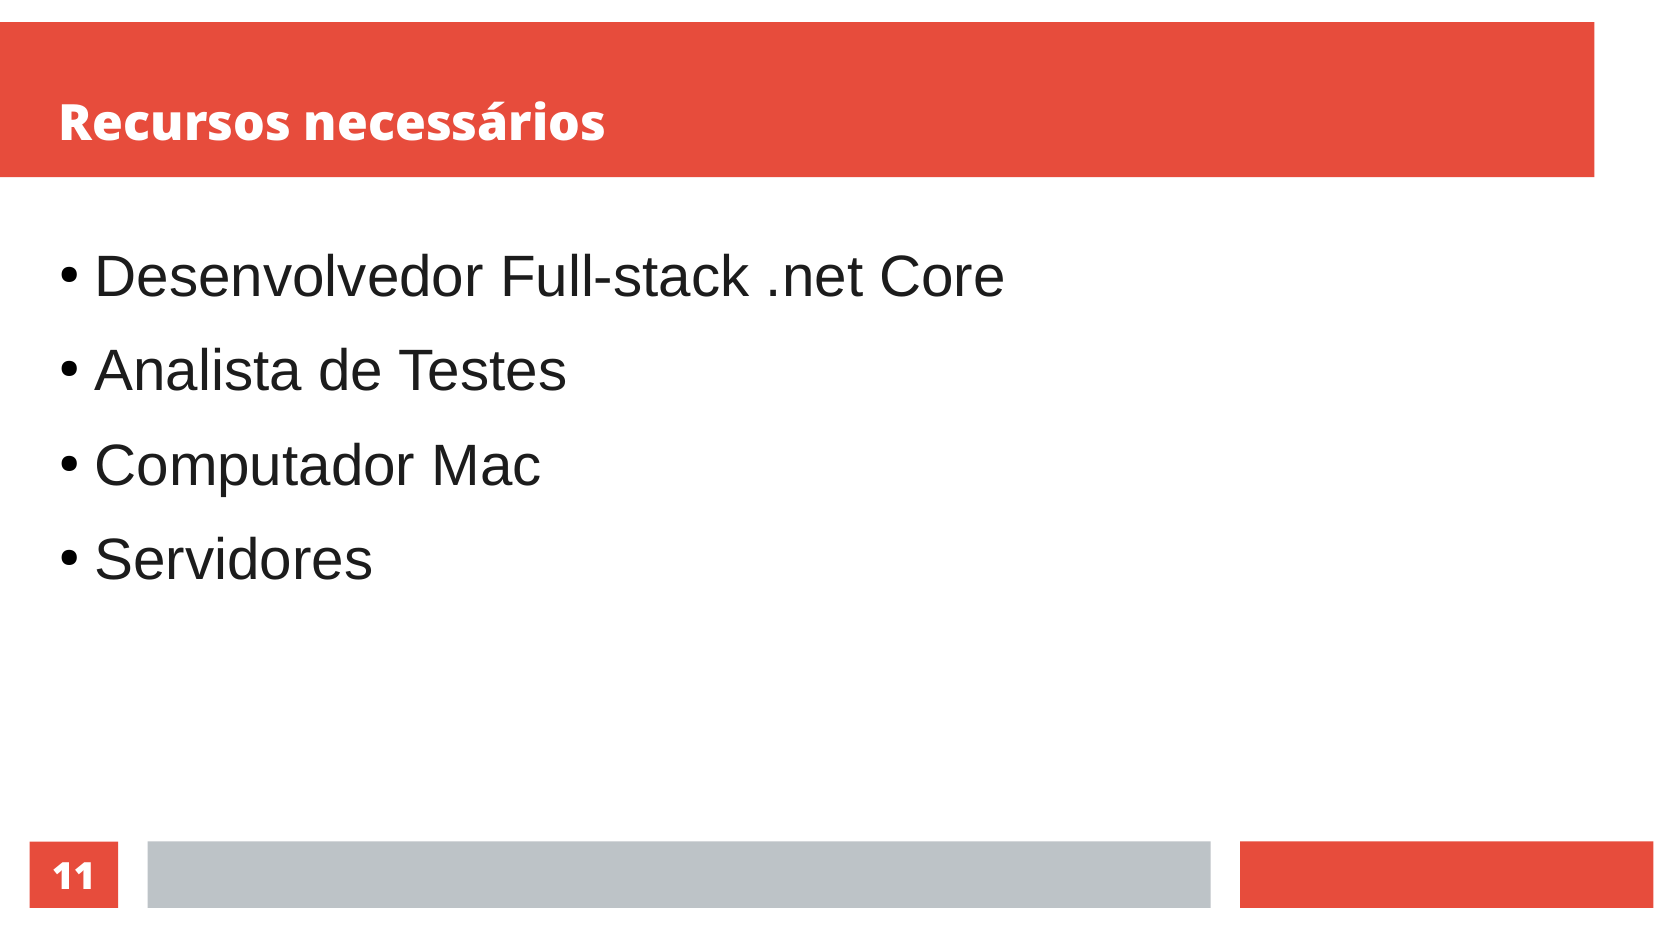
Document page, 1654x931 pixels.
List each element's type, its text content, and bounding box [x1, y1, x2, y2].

title Recursos necessários [59, 44, 1595, 156]
list Desenvolvedor Full-stack .net Core Analista de Testes Computador Mac Servidores [59, 243, 1565, 514]
